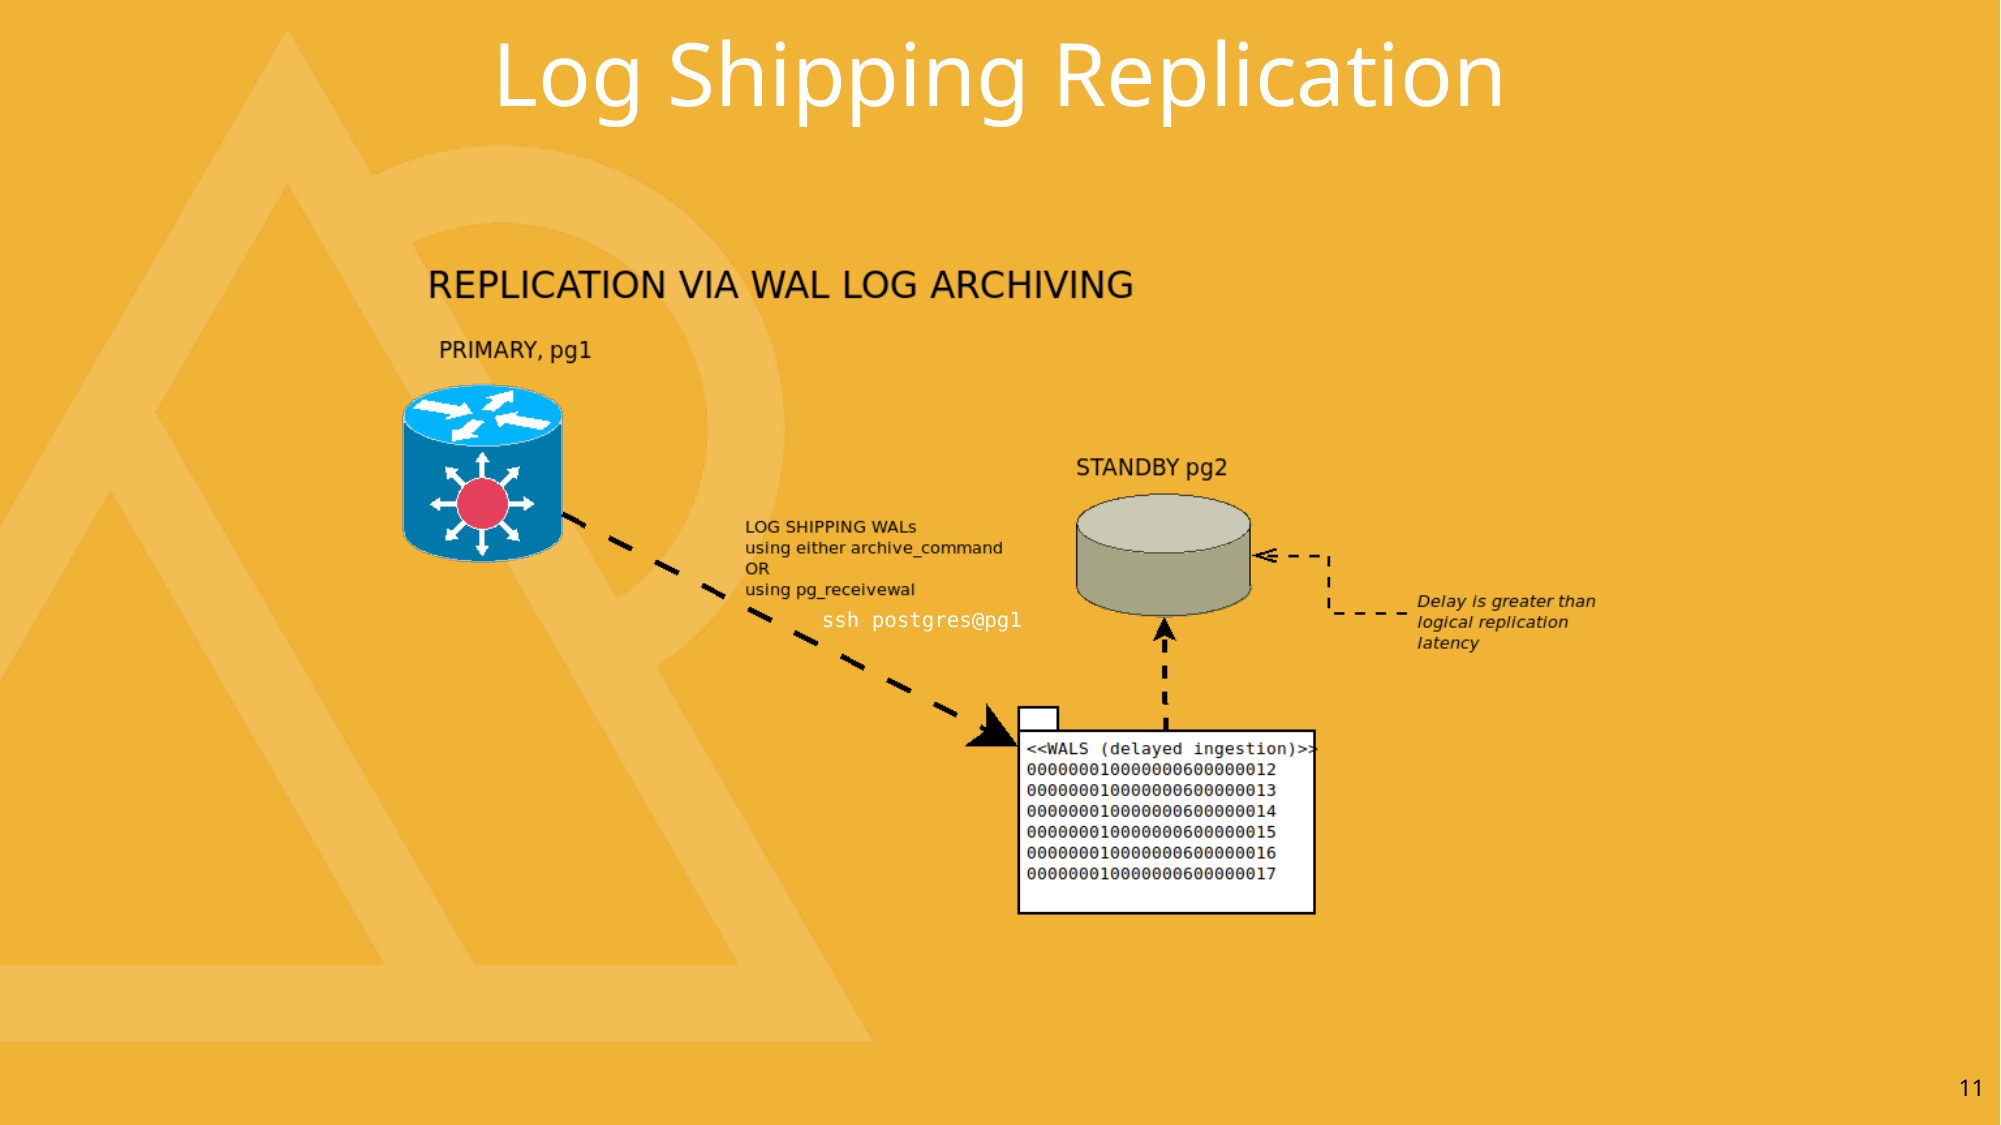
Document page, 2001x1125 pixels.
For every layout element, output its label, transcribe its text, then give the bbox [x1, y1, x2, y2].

text_box <number> [1748, 1059, 2000, 1120]
list Log Shipping Replication [99, 21, 1900, 138]
picture [400, 263, 1600, 916]
title ssh postgres@pg1 [821, 573, 2000, 716]
